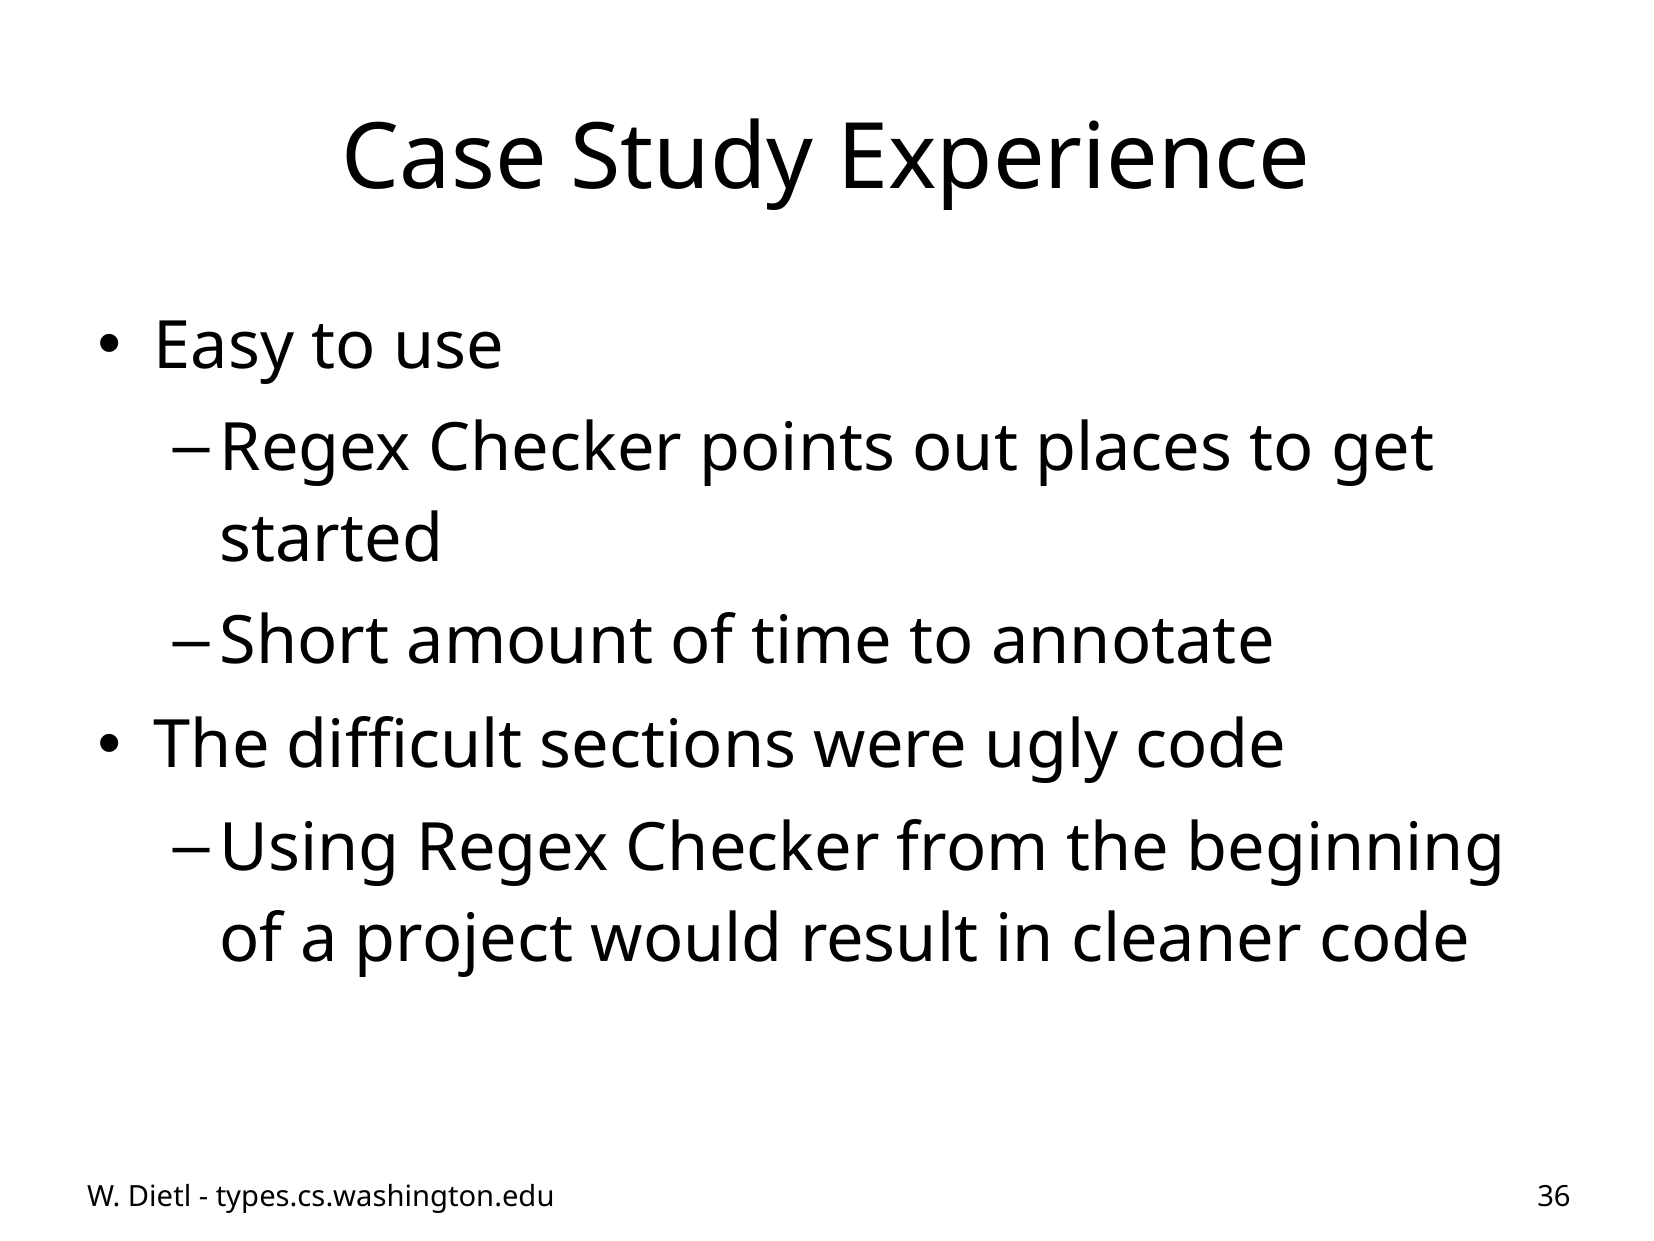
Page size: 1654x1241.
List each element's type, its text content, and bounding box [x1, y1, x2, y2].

list Easy to use Regex Checker points out places to get started Short amount of time to annotate The difficult sections were ugly code Using Regex Checker from the beginning of a project would result in cleaner code [82, 289, 1571, 1108]
title Case Study Experience [82, 49, 1571, 257]
